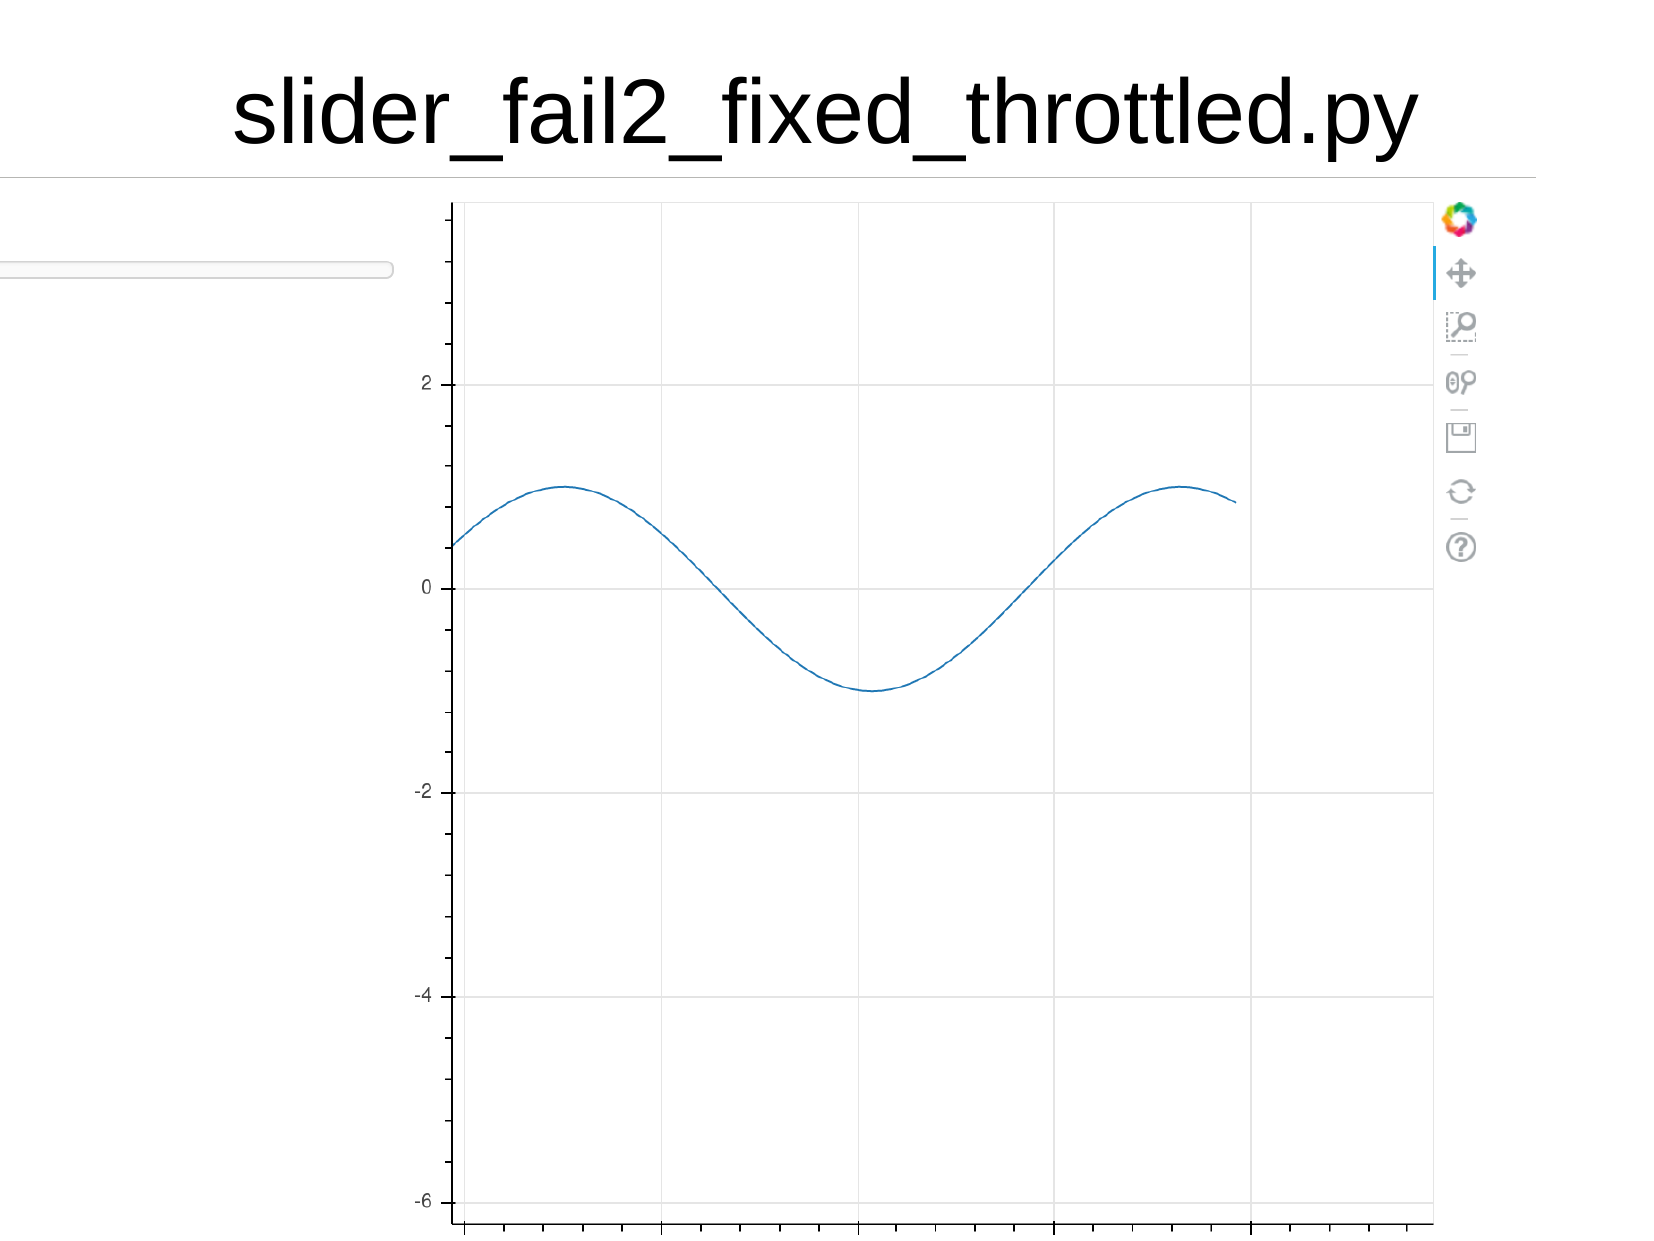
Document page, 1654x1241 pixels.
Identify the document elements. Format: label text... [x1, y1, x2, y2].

picture [0, 177, 1536, 1241]
title slider_fail2_fixed_throttled.py [82, 8, 1571, 216]
